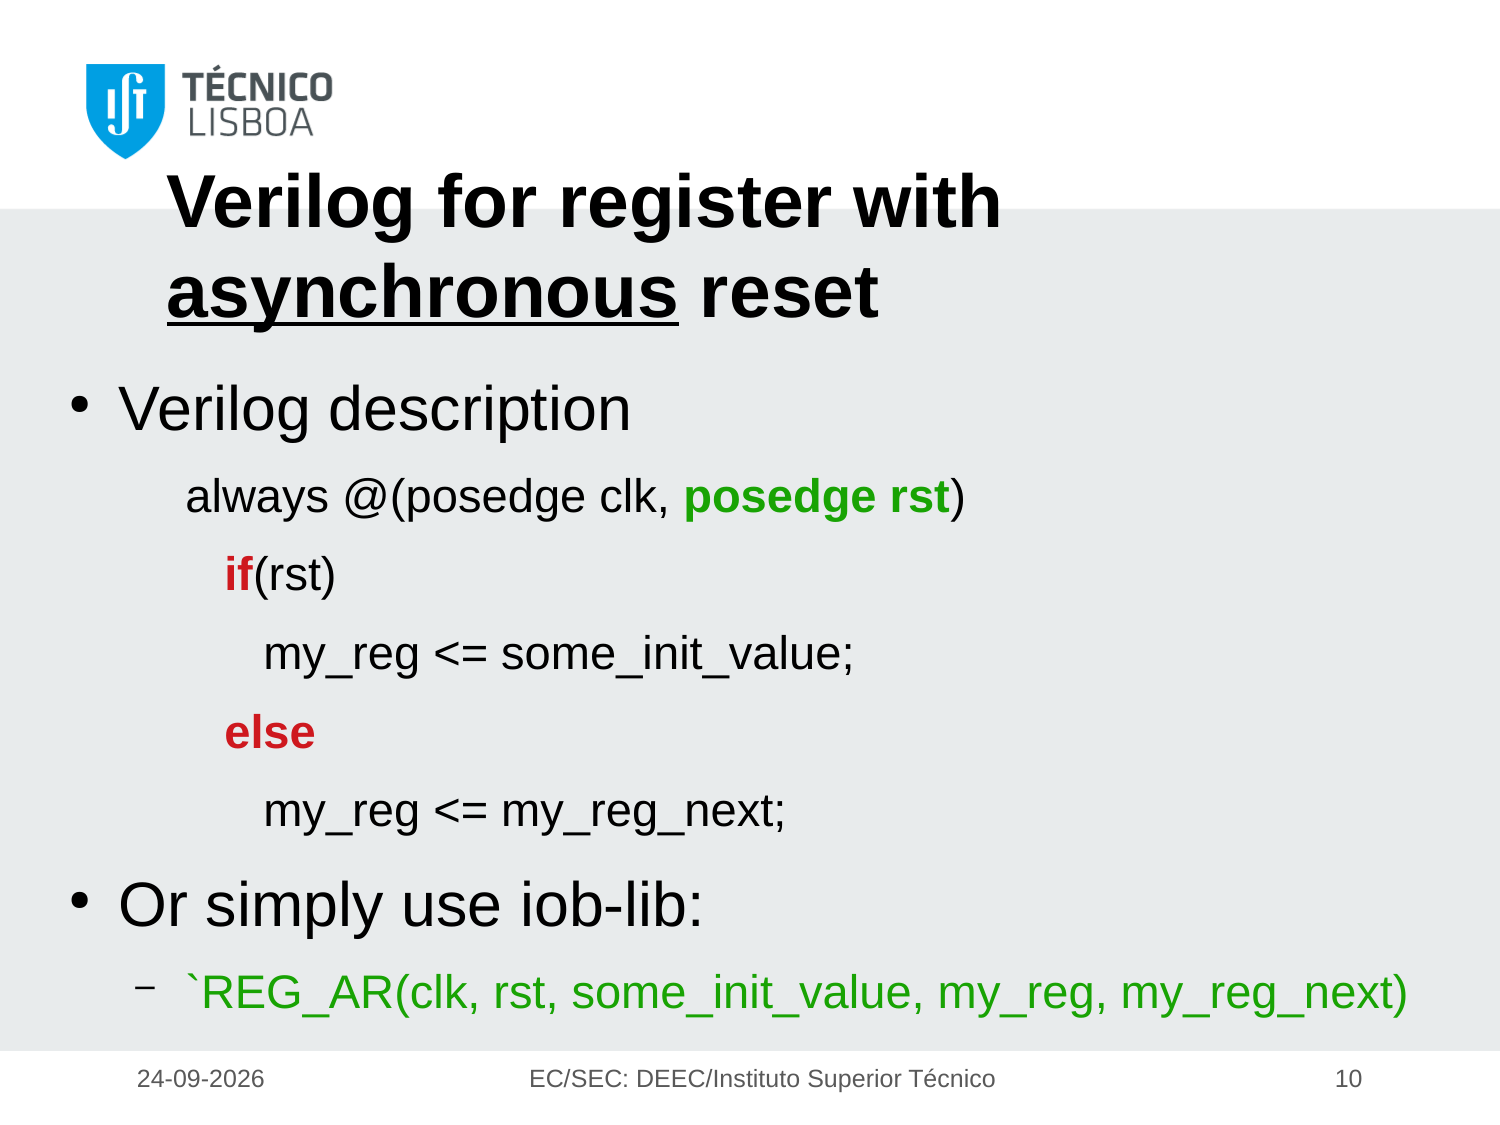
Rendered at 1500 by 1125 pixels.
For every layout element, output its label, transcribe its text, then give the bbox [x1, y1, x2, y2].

slide_number 15-10-2020 [121, 1052, 425, 1103]
title Verilog for register with asynchronous reset [151, 171, 1408, 314]
list Verilog description always @(posedge clk, posedge rst) if(rst) my_reg <= some_init_value; else my_reg <= my_reg_next; Or simply use iob-lib: `REG_AR(clk, rst, some_init_value, my_reg, my_reg_next) [52, 367, 1465, 1030]
footer EC/SEC: DEEC/Instituto Superior Técnico [512, 1052, 1021, 1103]
slide_number <number> [1077, 1052, 1378, 1103]
picture [0, 0, 1500, 1125]
